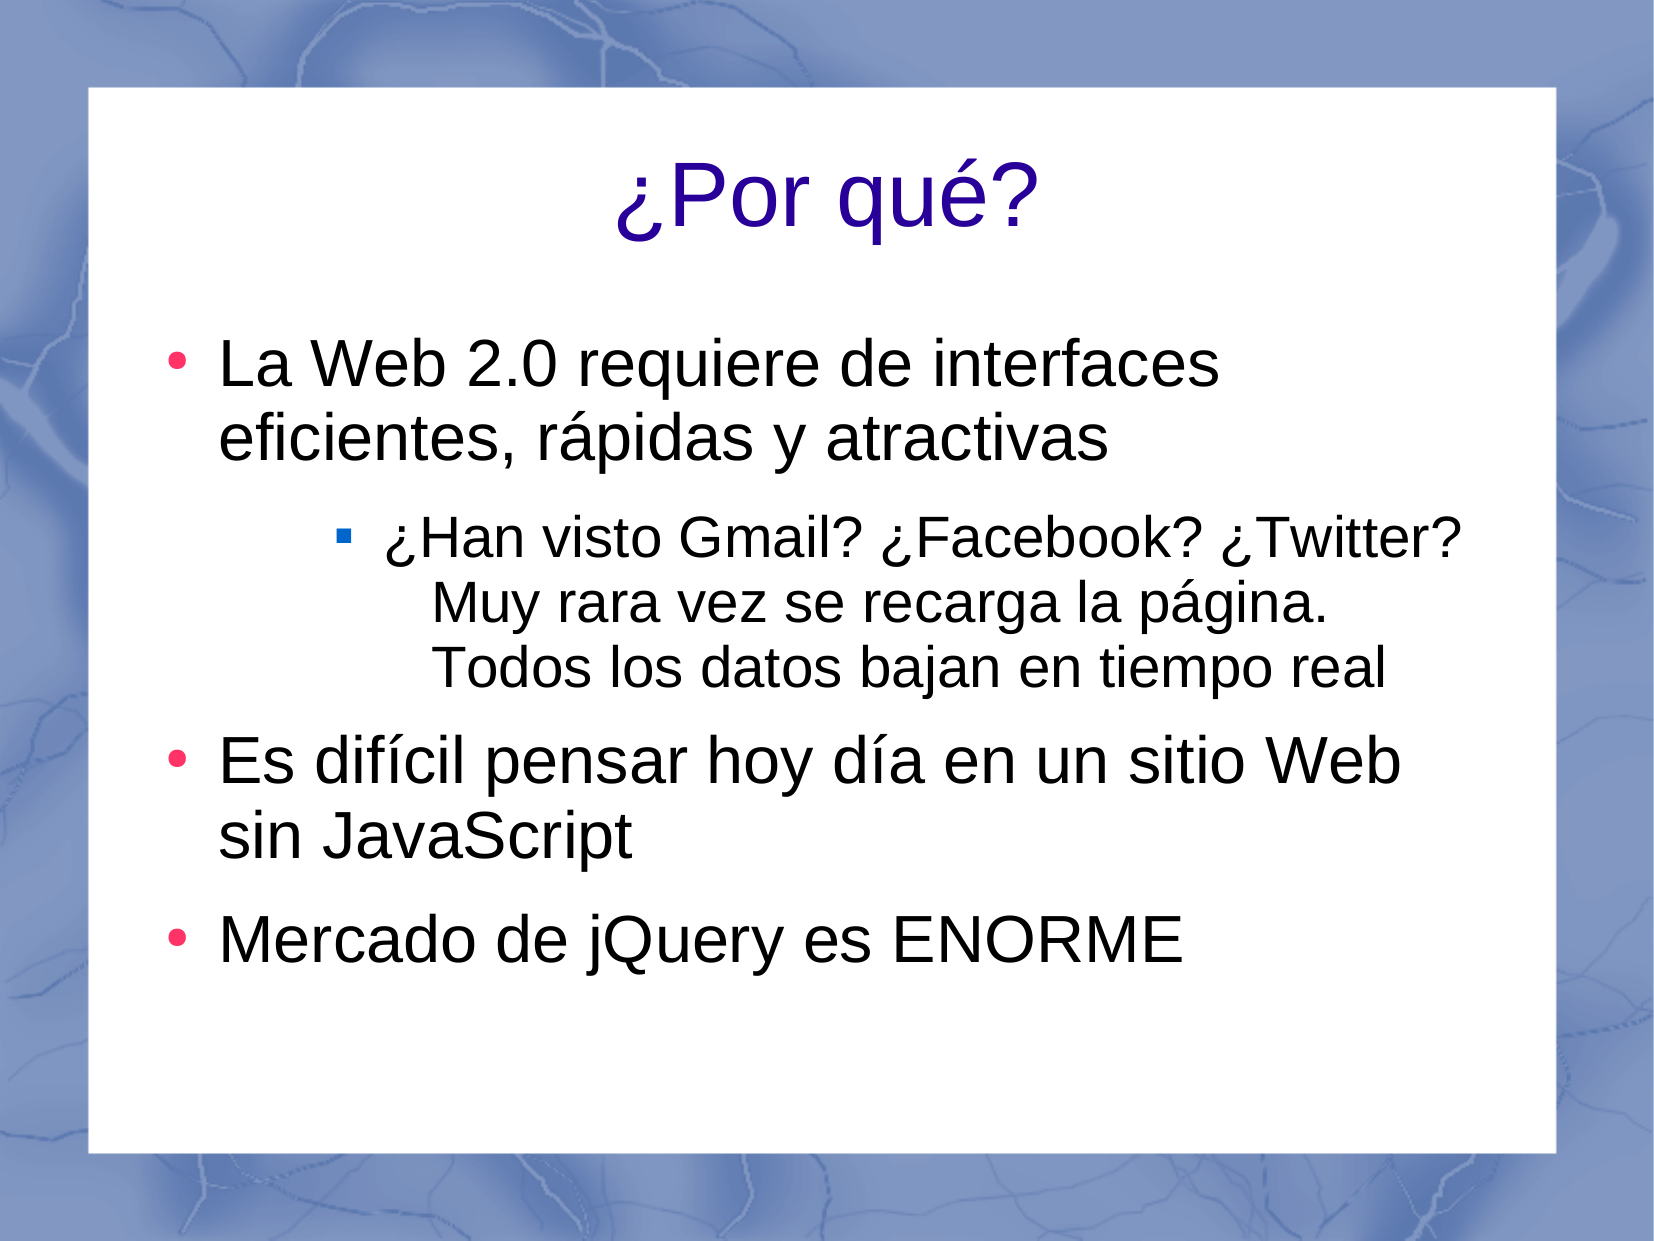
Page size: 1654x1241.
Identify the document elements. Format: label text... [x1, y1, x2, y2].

picture [0, 0, 1654, 1241]
title ¿Por qué? [118, 90, 1536, 298]
list La Web 2.0 requiere de interfaces eficientes, rápidas y atractivas ¿Han visto Gmail? ¿Facebook? ¿Twitter? Muy rara vez se recarga la página. Todos los datos bajan en tiempo real Es difícil pensar hoy día en un sitio Web sin JavaScript Mercado de jQuery es ENORME [147, 325, 1506, 1232]
